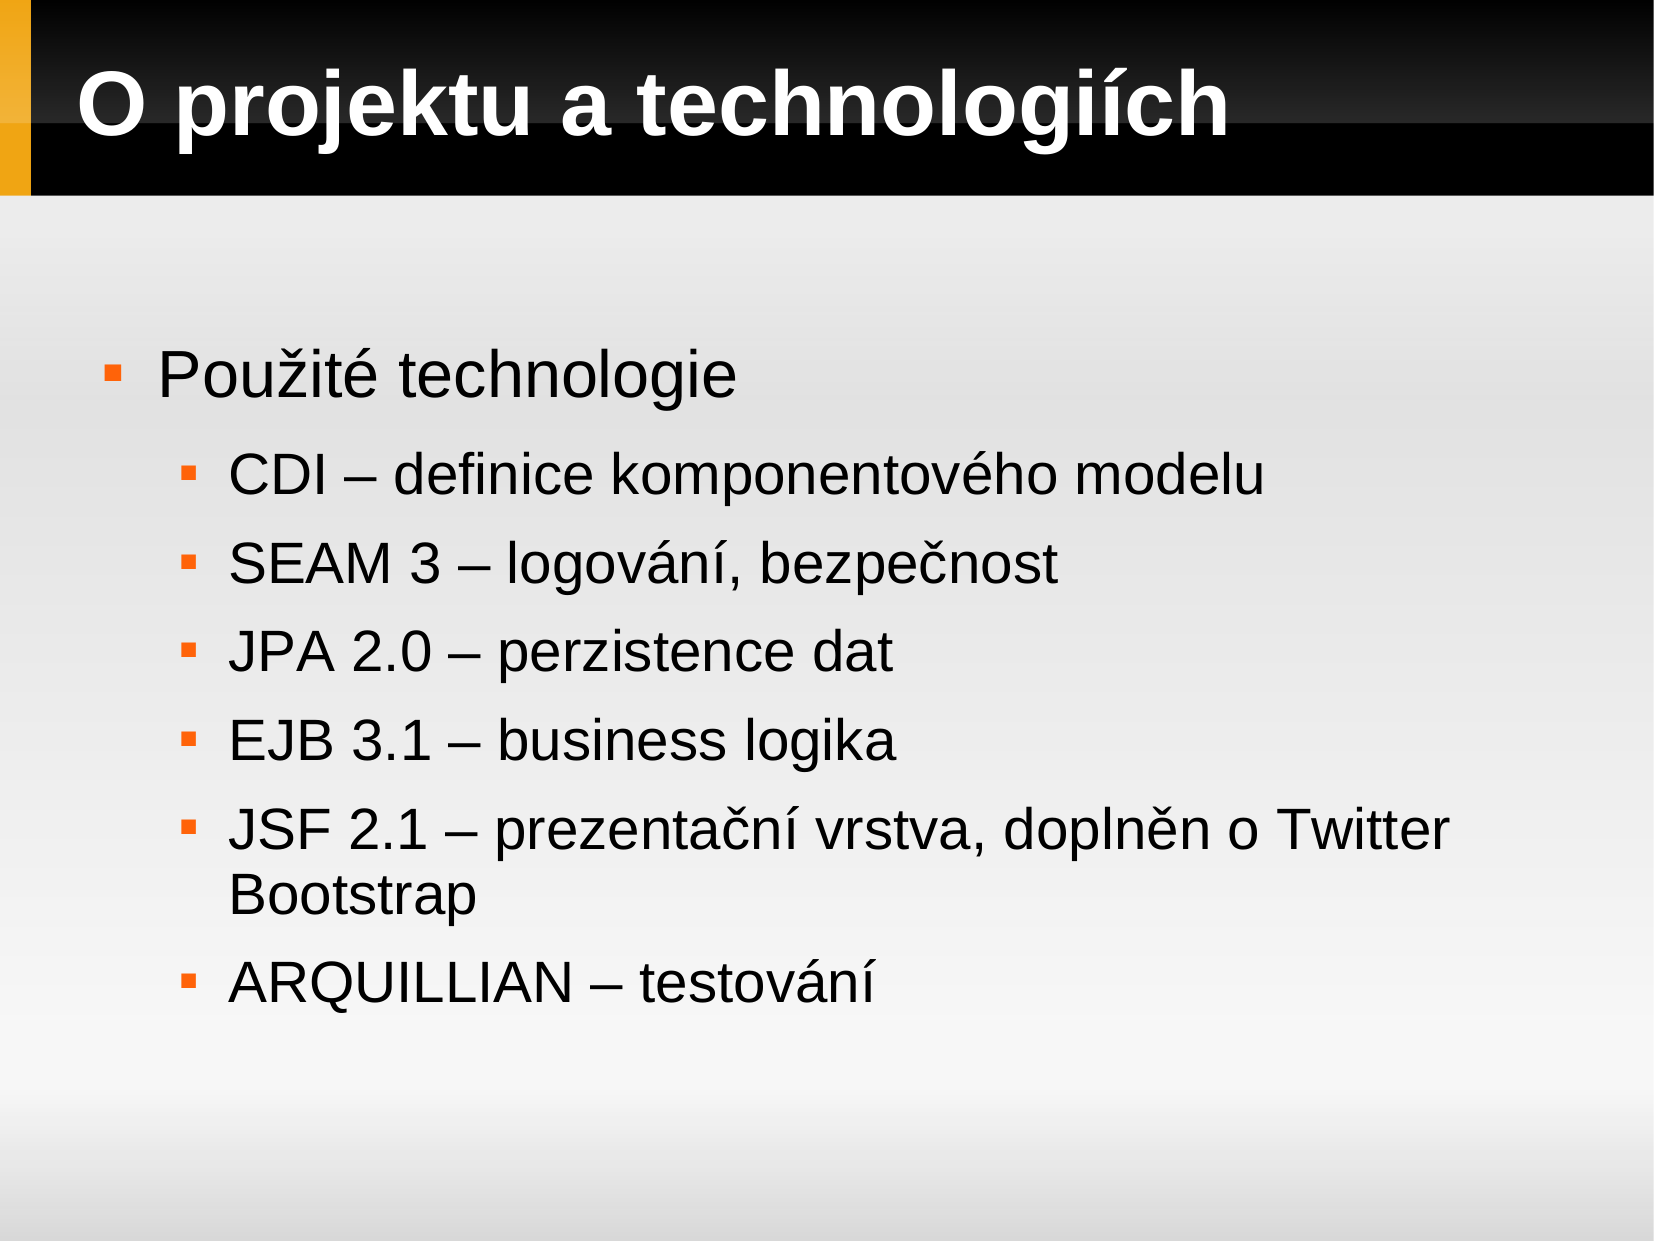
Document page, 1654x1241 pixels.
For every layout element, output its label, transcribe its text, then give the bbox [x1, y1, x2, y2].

picture [0, 0, 1654, 1241]
list Použité technologie CDI – definice komponentového modelu SEAM 3 – logování, bezpečnost JPA 2.0 – perzistence dat EJB 3.1 – business logika JSF 2.1 – prezentační vrstva, doplněn o Twitter Bootstrap ARQUILLIAN – testování [86, 337, 1576, 1156]
title O projektu a technologiích [76, 0, 1565, 208]
